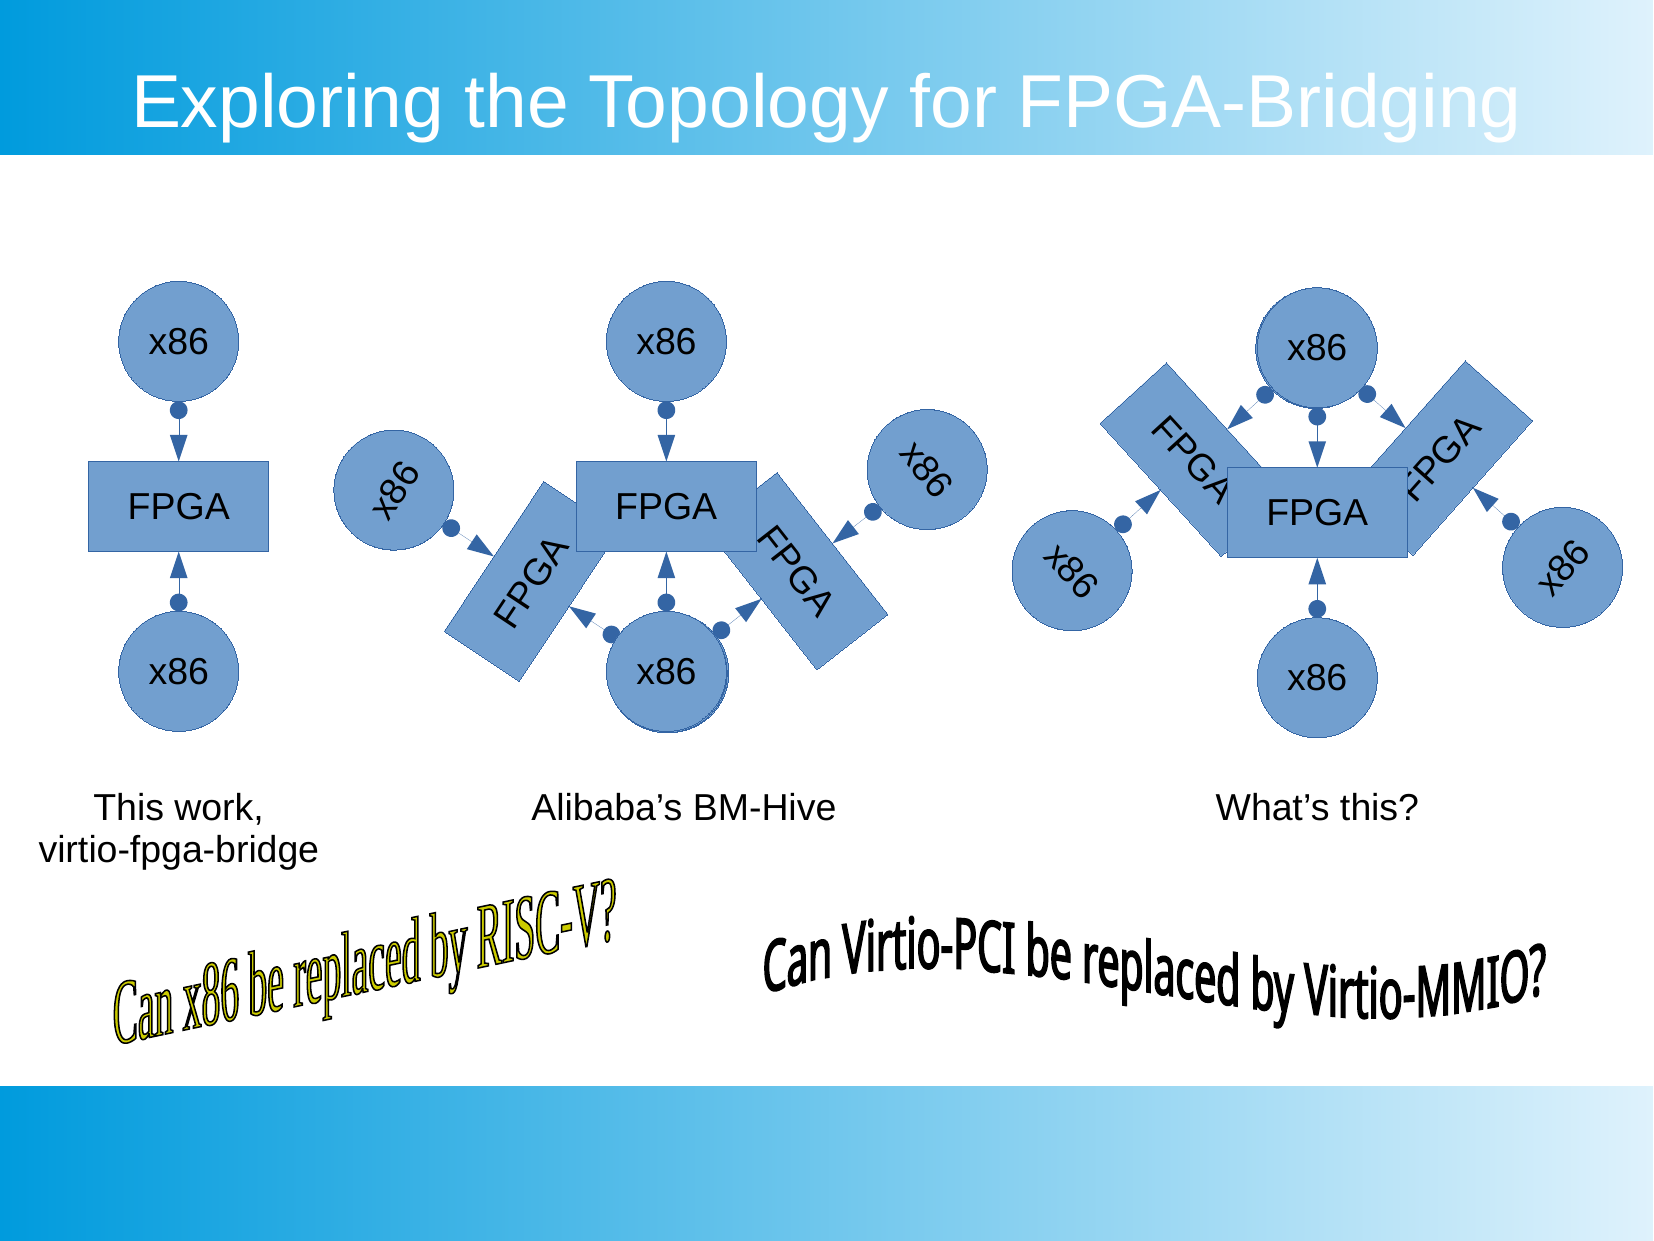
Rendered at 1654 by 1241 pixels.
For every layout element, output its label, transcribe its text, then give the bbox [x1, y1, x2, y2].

text_box Can x86 be replaced by RISC-V? [516, 896, 533, 960]
text_box Can x86 be replaced by RISC-V? [601, 879, 616, 926]
text_box Can x86 be replaced by RISC-V? [307, 958, 322, 1004]
text_box Can Virtio-PCI be replaced by Virtio-MMIO? [918, 929, 939, 970]
text_box Can x86 be replaced by RISC-V? [248, 950, 266, 1016]
text_box x86 [606, 281, 727, 402]
text_box Can Virtio-PCI be replaced by Virtio-MMIO? [1253, 955, 1273, 1011]
text_box Can x86 be replaced by RISC-V? [403, 916, 421, 984]
text_box FPGA [1215, 481, 1227, 492]
text_box x86 [118, 611, 239, 732]
text_box Can x86 be replaced by RISC-V? [353, 949, 368, 995]
text_box Can Virtio-PCI be replaced by Virtio-MMIO? [879, 922, 906, 971]
text_box x86 [333, 430, 454, 551]
text_box x86 [118, 281, 239, 402]
text_box Can x86 be replaced by RISC-V? [221, 958, 238, 1022]
text_box Can Virtio-PCI be replaced by Virtio-MMIO? [1304, 963, 1328, 1015]
text_box Can x86 be replaced by RISC-V? [369, 945, 384, 991]
text_box Can x86 be replaced by RISC-V? [341, 931, 351, 997]
text_box Can x86 be replaced by RISC-V? [477, 904, 502, 969]
title Exploring the Topology for FPGA-Bridging [82, 49, 1571, 154]
text_box Can x86 be replaced by RISC-V? [536, 891, 559, 955]
text_box Can Virtio-PCI be replaced by Virtio-MMIO? [979, 920, 1001, 973]
text_box x86 [867, 409, 988, 530]
text_box FPGA [88, 461, 269, 552]
text_box Can Virtio-PCI be replaced by Virtio-MMIO? [1419, 964, 1448, 1017]
text_box Can x86 be replaced by RISC-V? [449, 927, 468, 994]
text_box Can Virtio-PCI be replaced by Virtio-MMIO? [1341, 971, 1368, 1019]
text_box FPGA [1100, 362, 1262, 557]
text_box Can x86 be replaced by RISC-V? [114, 980, 136, 1044]
text_box Can Virtio-PCI be replaced by Virtio-MMIO? [1454, 958, 1483, 1014]
text_box Can x86 be replaced by RISC-V? [139, 990, 173, 1040]
text_box x86 [606, 611, 727, 732]
text_box Can Virtio-PCI be replaced by Virtio-MMIO? [957, 918, 976, 969]
text_box Can Virtio-PCI be replaced by Virtio-MMIO? [1380, 979, 1401, 1019]
text_box FPGA [576, 461, 757, 552]
text_box FPGA [444, 481, 605, 682]
text_box x86 [1257, 287, 1378, 408]
text_box Can Virtio-PCI be replaced by Virtio-MMIO? [842, 921, 866, 974]
text_box Can x86 be replaced by RISC-V? [573, 881, 600, 947]
text_box Can Virtio-PCI be replaced by Virtio-MMIO? [1273, 972, 1294, 1028]
text_box x86 [1012, 510, 1133, 631]
text_box Can x86 be replaced by RISC-V? [323, 954, 340, 1021]
text_box Can x86 be replaced by RISC-V? [429, 912, 448, 978]
text_box Can x86 be replaced by RISC-V? [503, 899, 514, 963]
text_box FPGA [724, 472, 888, 670]
text_box Can x86 be replaced by RISC-V? [268, 966, 283, 1012]
text_box x86 [1502, 507, 1623, 628]
text_box Can x86 be replaced by RISC-V? [183, 984, 202, 1031]
text_box What’s this? [1189, 779, 1445, 840]
text_box Can x86 be replaced by RISC-V? [203, 962, 219, 1026]
text_box Can Virtio-PCI be replaced by Virtio-MMIO? [1218, 952, 1238, 1007]
text_box FPGA [1370, 360, 1533, 556]
text_box FPGA [1227, 467, 1408, 558]
text_box x86 [1257, 617, 1378, 738]
text_box Can Virtio-PCI be replaced by Virtio-MMIO? [1028, 921, 1048, 977]
text_box This work, virtio-fpga-bridge [21, 779, 337, 879]
text_box Can x86 be replaced by RISC-V? [386, 942, 401, 987]
text_box Can Virtio-PCI be replaced by Virtio-MMIO? [765, 938, 786, 991]
text_box Alibaba’s BM-Hive [515, 779, 853, 841]
text_box Can Virtio-PCI be replaced by Virtio-MMIO? [1122, 950, 1142, 1006]
text_box Can Virtio-PCI be replaced by Virtio-MMIO? [1501, 950, 1528, 1003]
